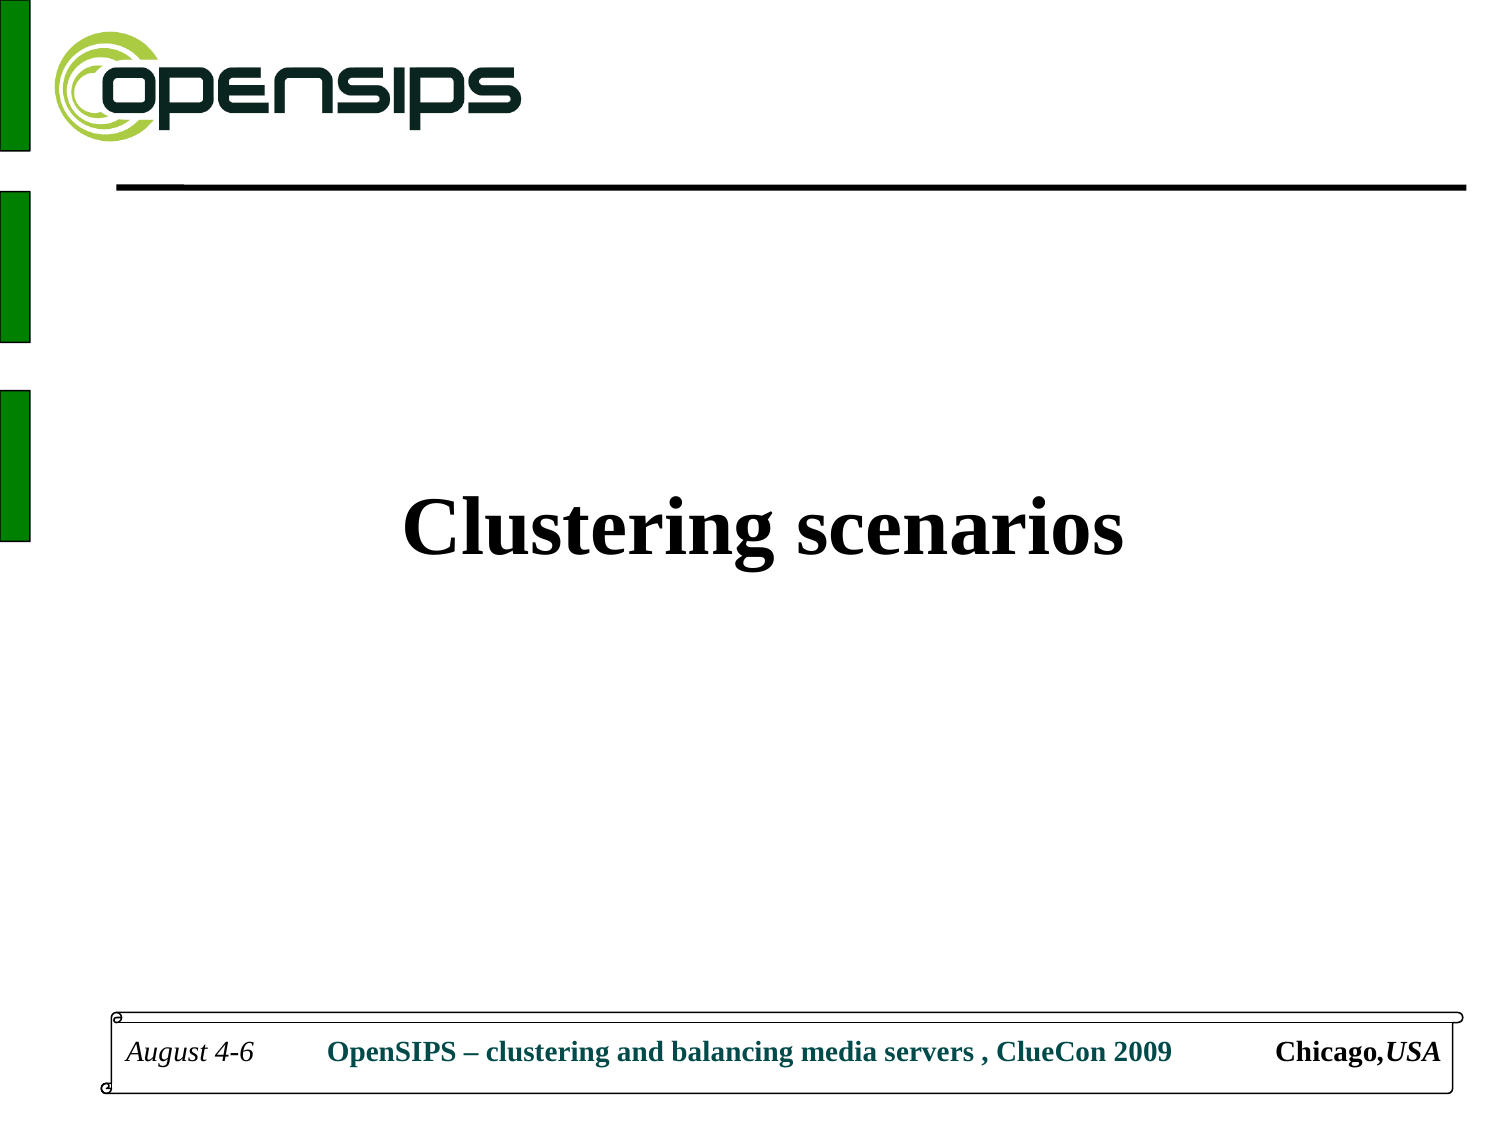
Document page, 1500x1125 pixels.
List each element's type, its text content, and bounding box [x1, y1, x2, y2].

picture [51, 27, 532, 148]
text_box Clustering scenarios [386, 500, 1165, 608]
